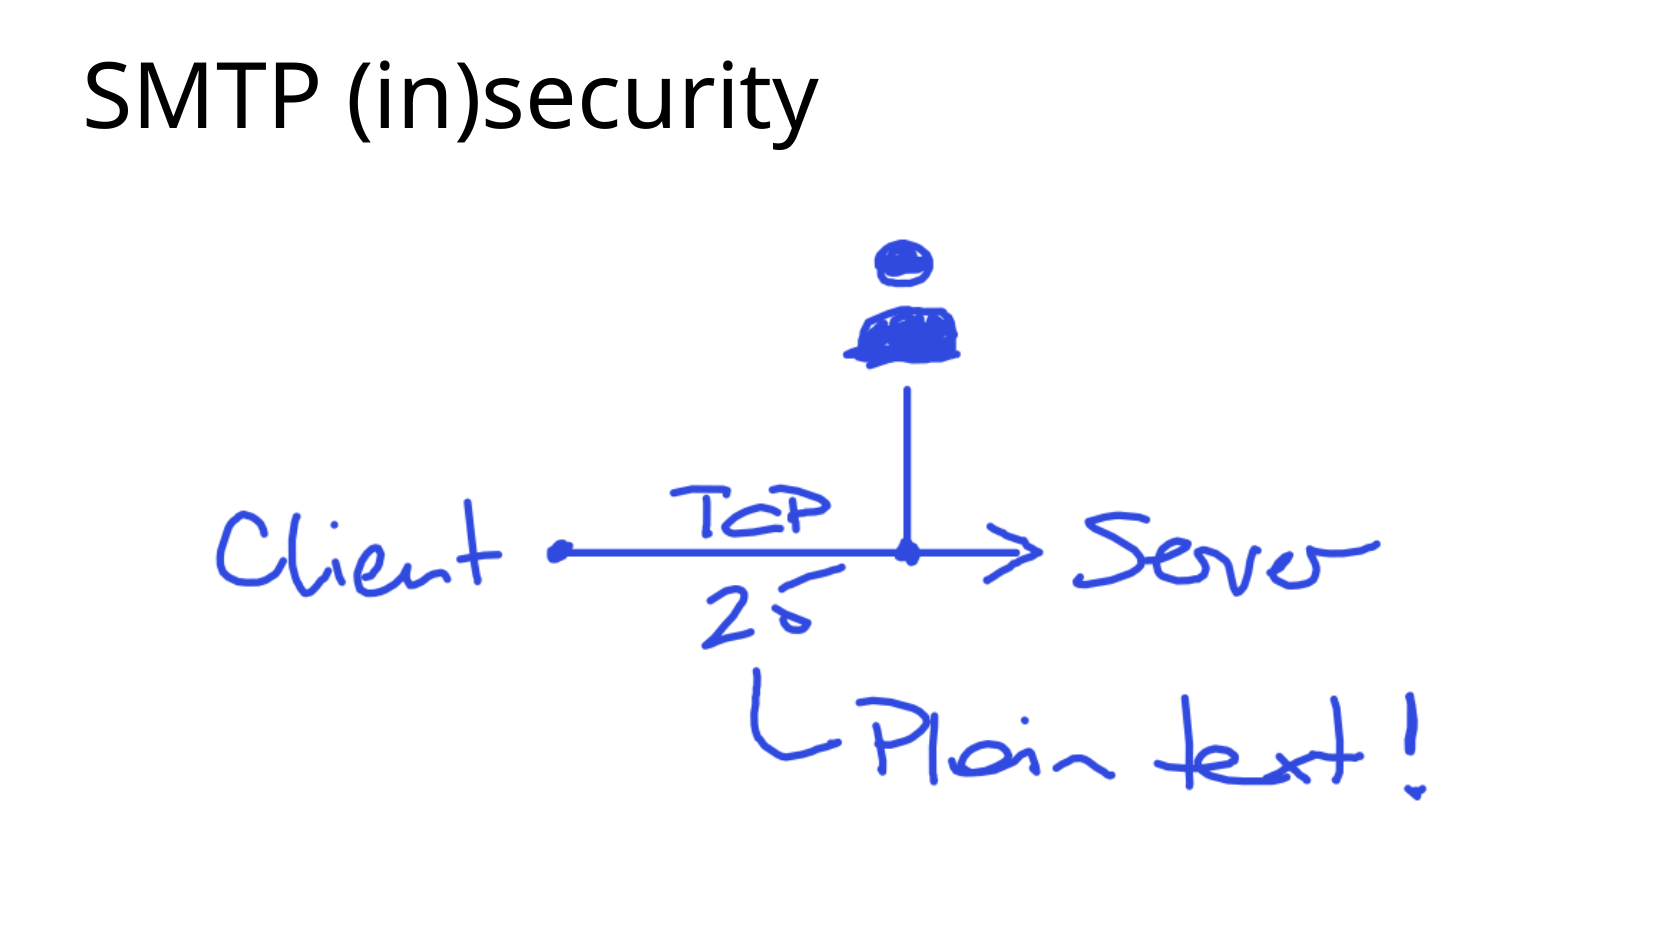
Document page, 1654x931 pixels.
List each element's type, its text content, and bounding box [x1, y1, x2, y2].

picture [177, 224, 1477, 825]
title SMTP (in)security [82, 37, 1571, 150]
